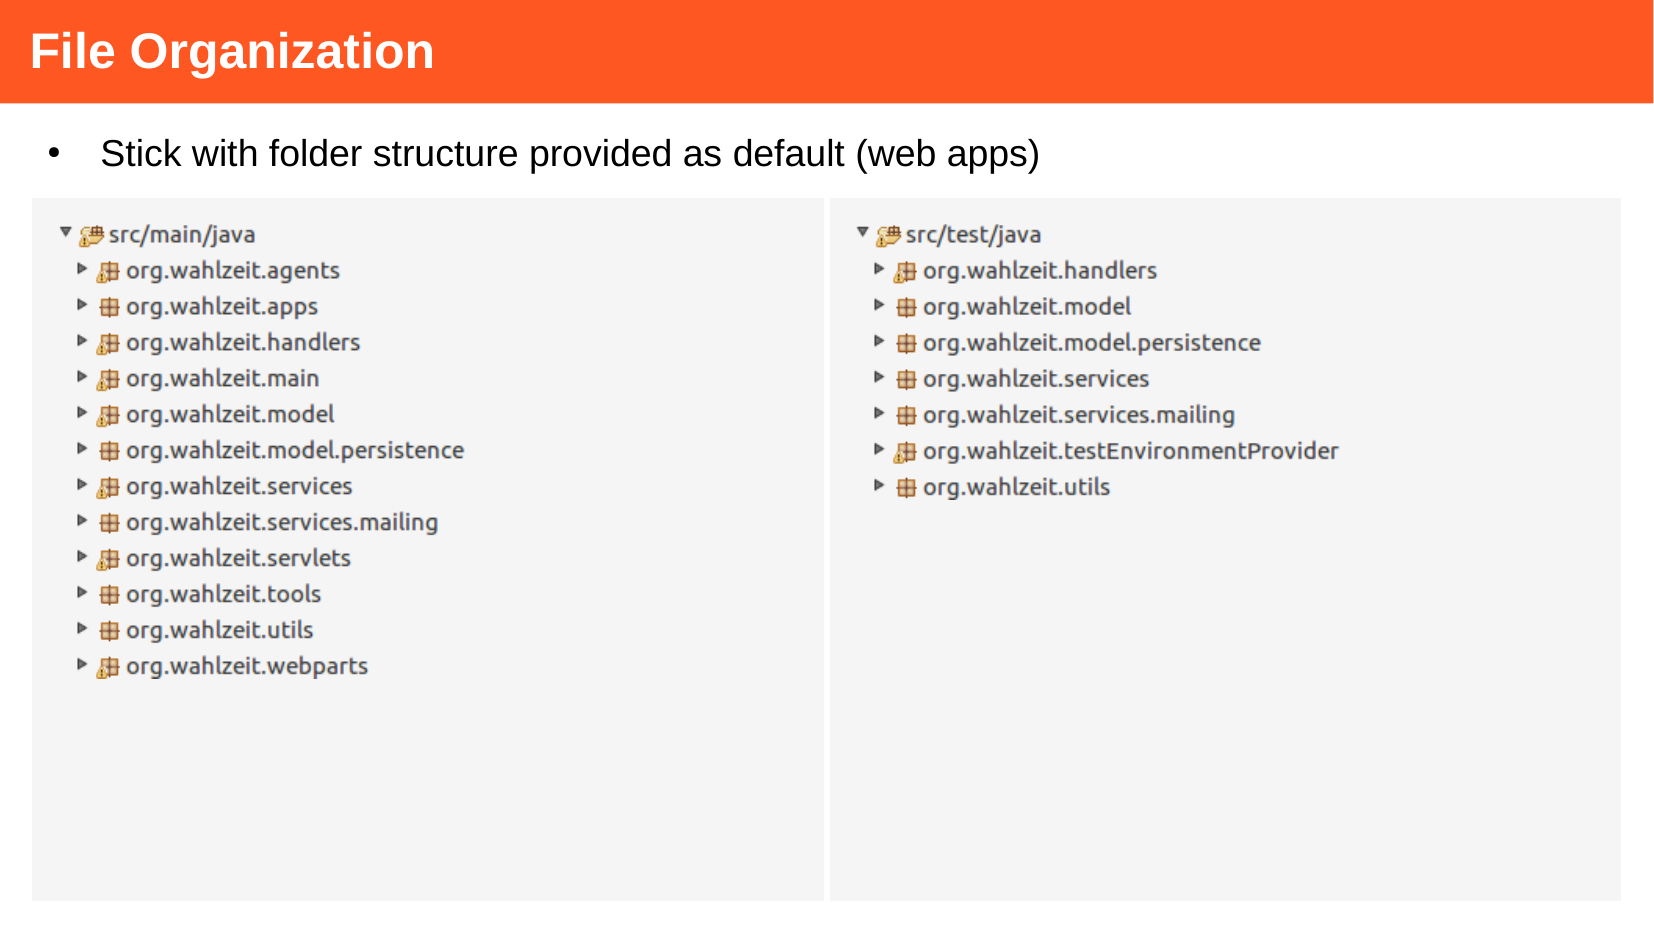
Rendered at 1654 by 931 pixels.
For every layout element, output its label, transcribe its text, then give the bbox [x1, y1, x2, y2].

picture [59, 224, 466, 680]
text_box [29, 194, 1625, 904]
picture [856, 224, 1341, 500]
title File Organization [0, 0, 1654, 104]
list Stick with folder structure provided as default (web apps) Separate source from test folder hierarchy [29, 132, 1625, 194]
